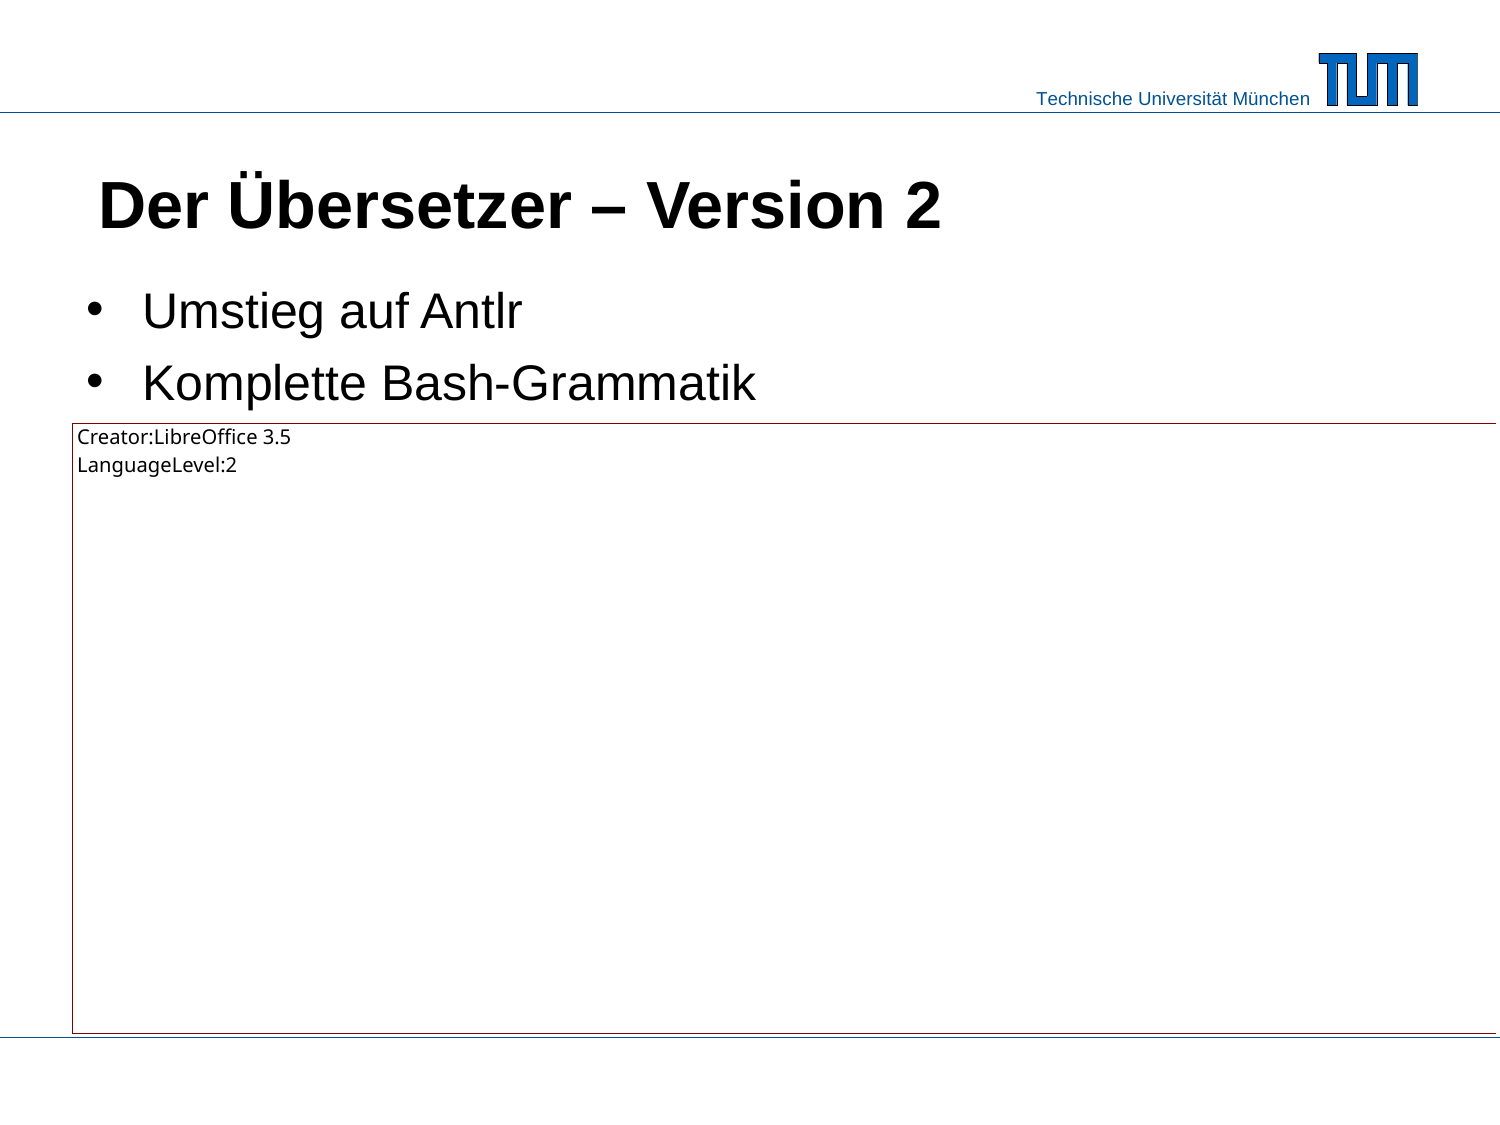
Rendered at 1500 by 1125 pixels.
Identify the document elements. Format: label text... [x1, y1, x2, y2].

list Umstieg auf Antlr Komplette Bash-Grammatik [71, 270, 1405, 421]
picture [70, 421, 1496, 1034]
title Der Übersetzer – Version 2 [83, 74, 1417, 250]
